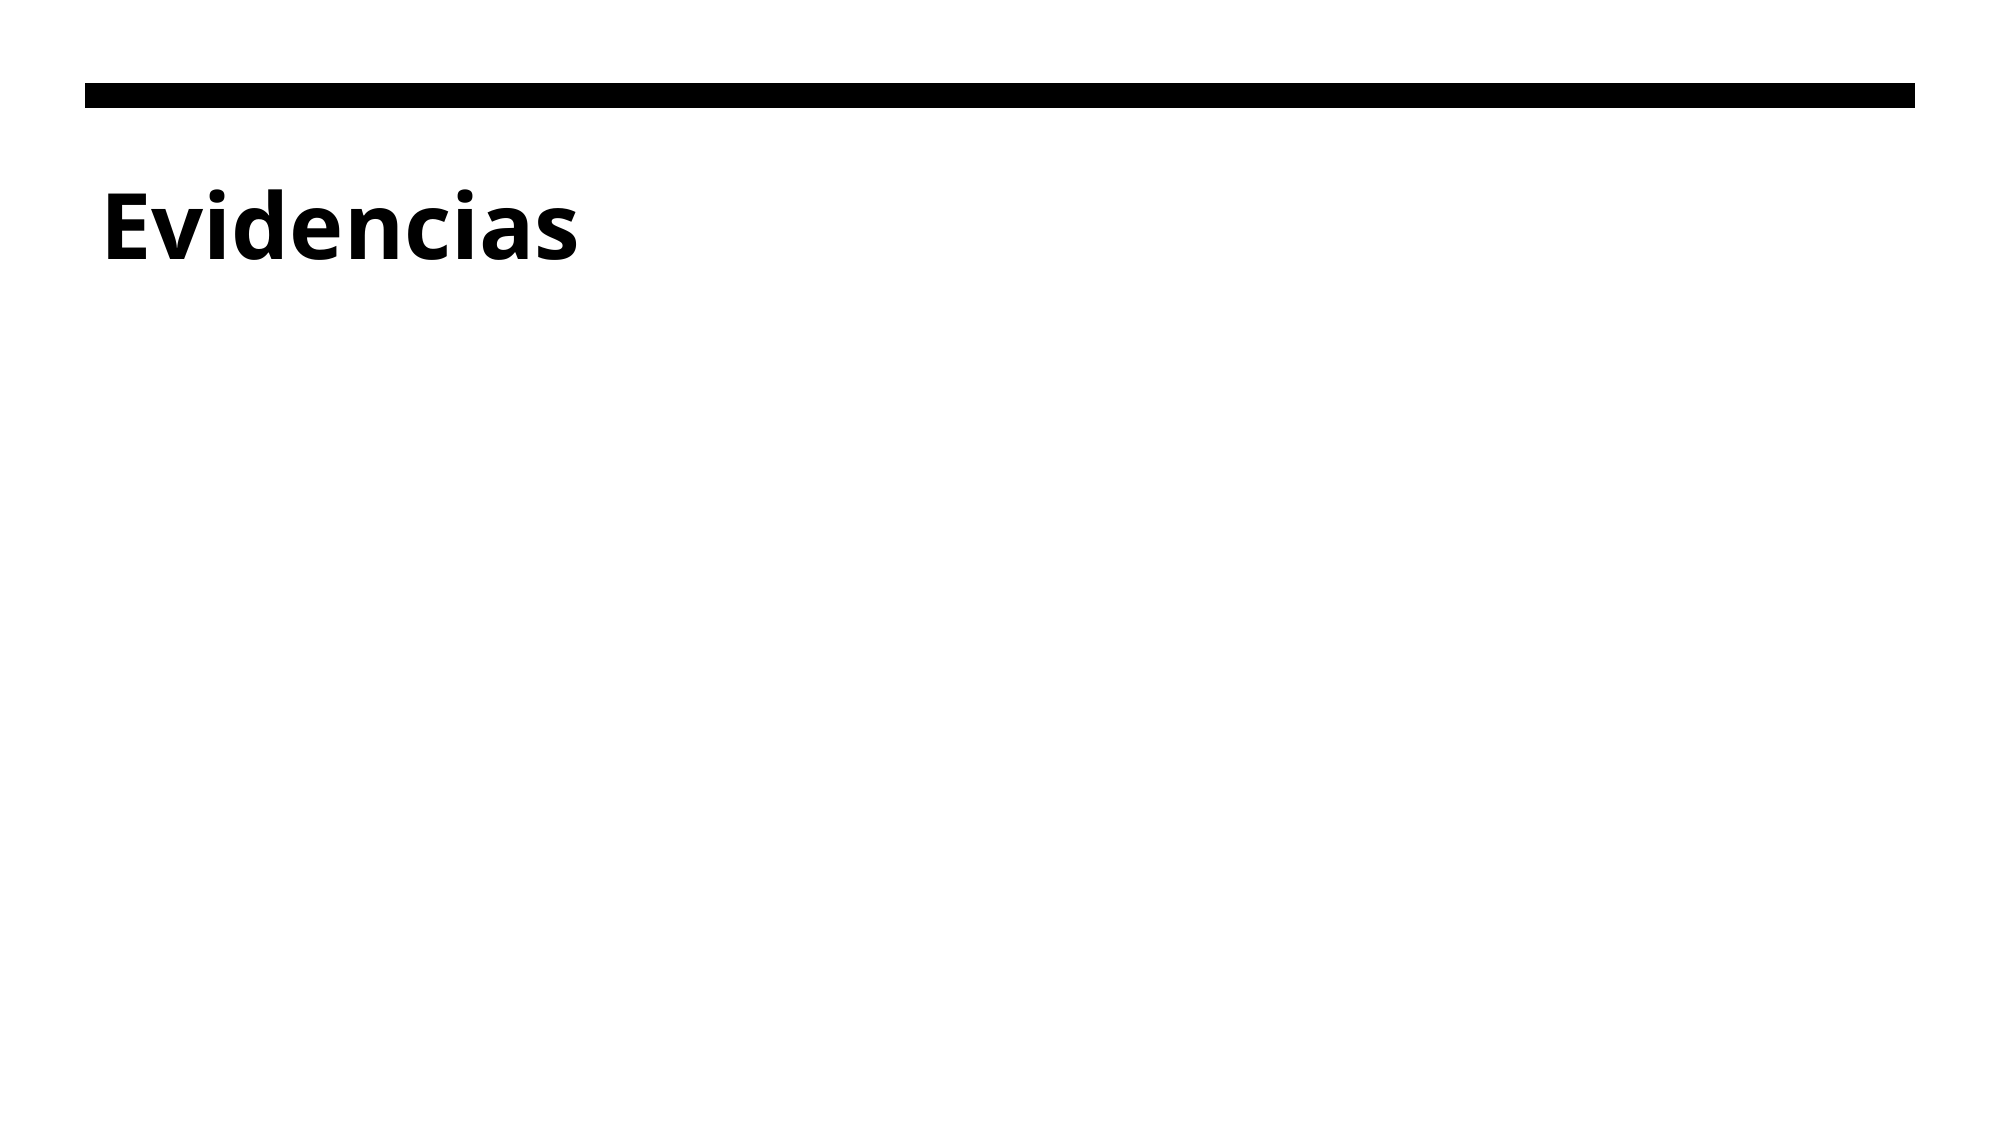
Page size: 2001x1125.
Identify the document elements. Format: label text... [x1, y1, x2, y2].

title Evidencias [85, 160, 1916, 401]
